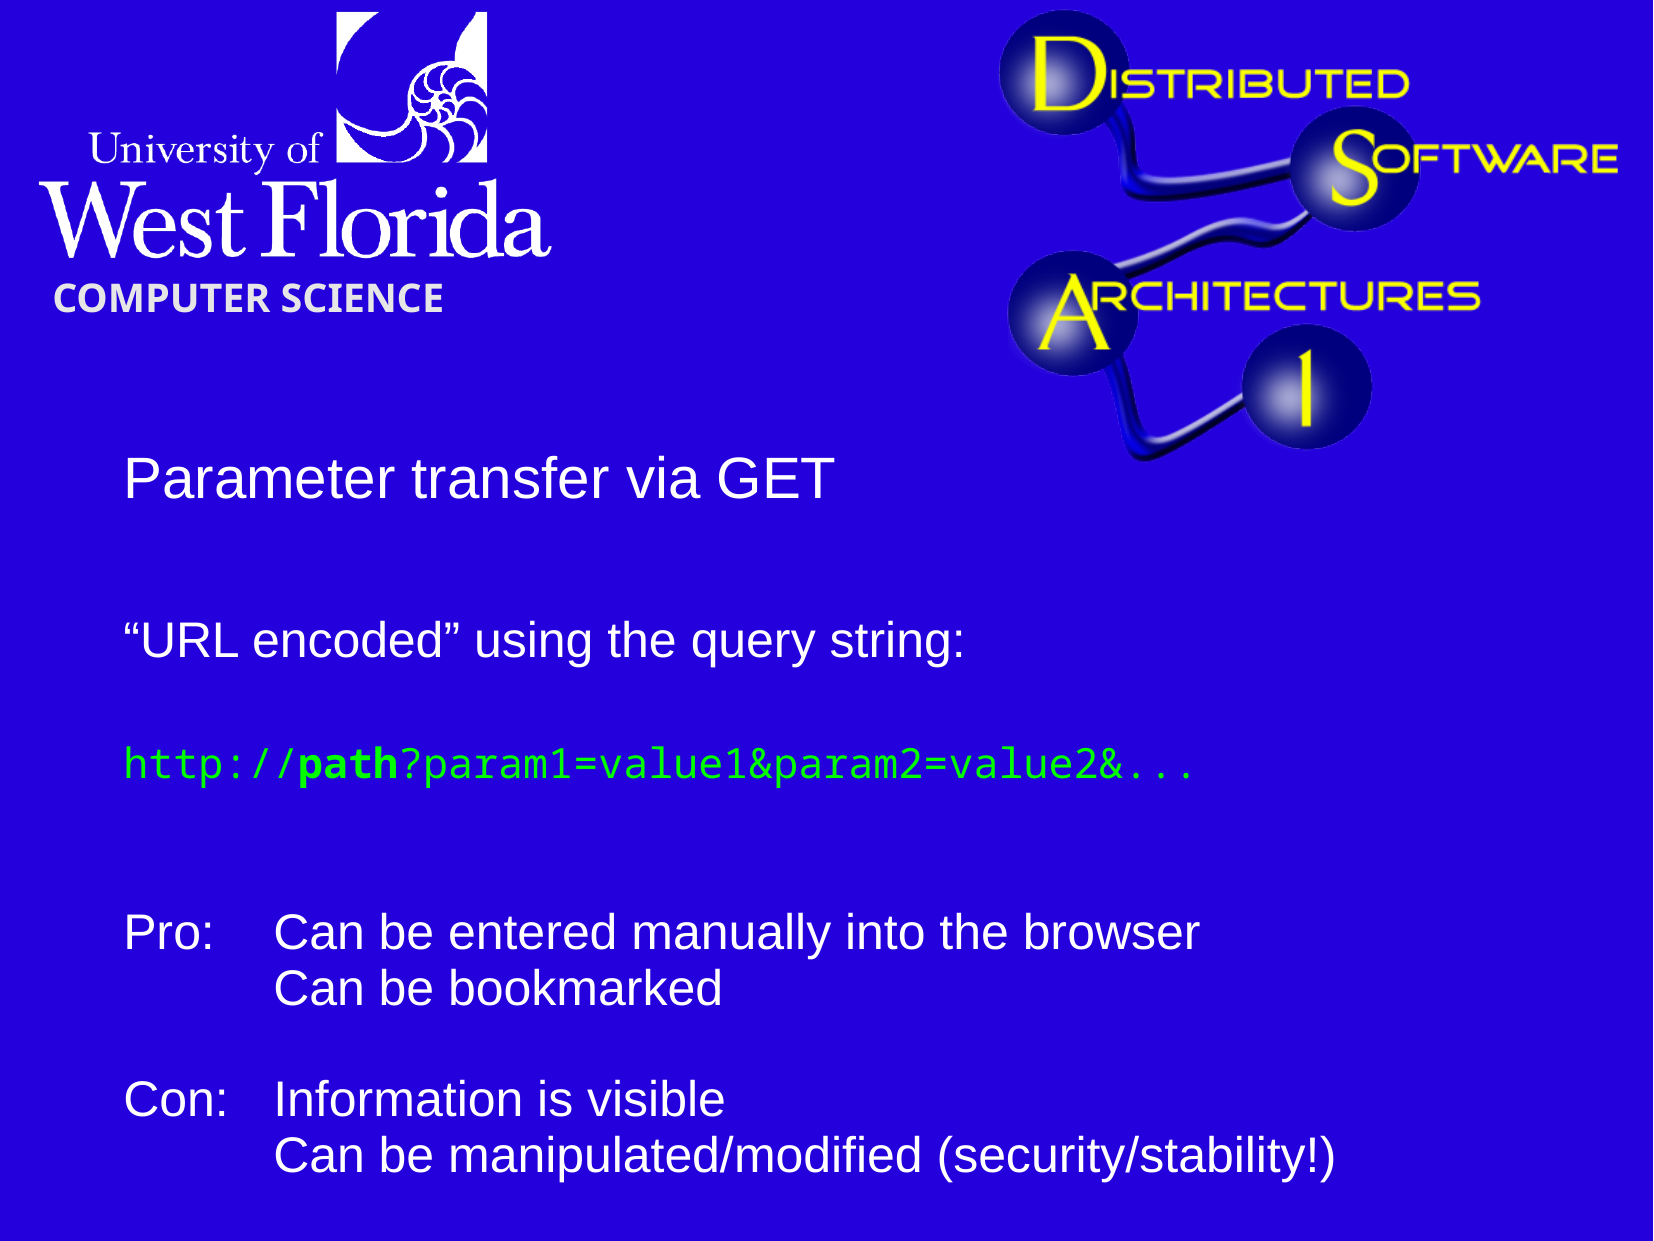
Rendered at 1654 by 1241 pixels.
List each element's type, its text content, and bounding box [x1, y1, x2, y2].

picture [37, 0, 559, 262]
picture [910, 0, 1653, 506]
text_box COMPUTER SCIENCE [37, 262, 563, 334]
text_box Parameter transfer via GET “URL encoded” using the query string: http://path?param1=value1&param2=value2&... Pro: Can be entered manually into the browser Can be bookmarked Con: Information is visible Can be manipulated/modified (security/stability!) [108, 438, 1421, 1166]
